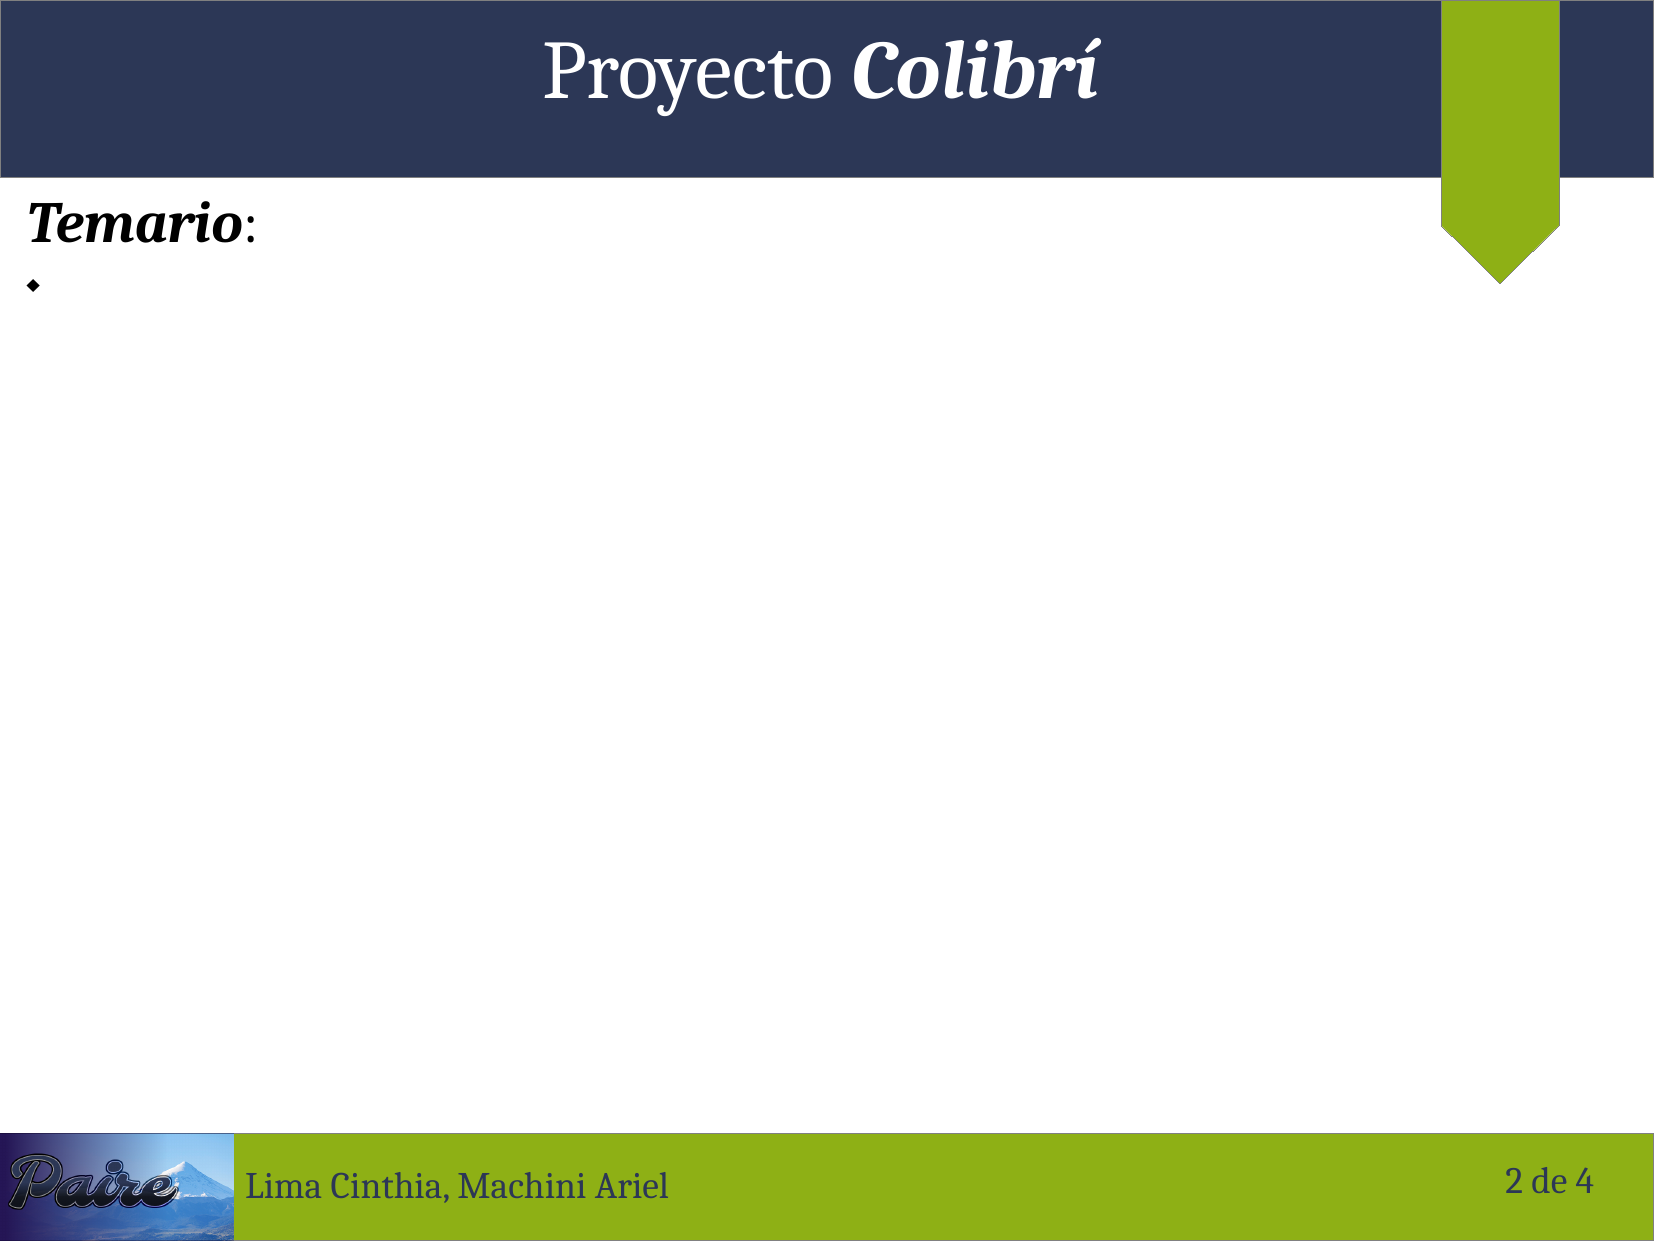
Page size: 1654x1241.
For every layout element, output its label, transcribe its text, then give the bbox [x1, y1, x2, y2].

text_box [234, 1133, 1654, 1241]
text_box [0, 0, 1654, 284]
text_box Temario: [11, 183, 1607, 1117]
text_box Proyecto Colibrí [342, 15, 1300, 130]
picture [0, 1133, 234, 1241]
text_box <number> de 4 [1482, 1152, 1648, 1241]
text_box Lima Cinthia, Machini Ariel [234, 1157, 703, 1217]
